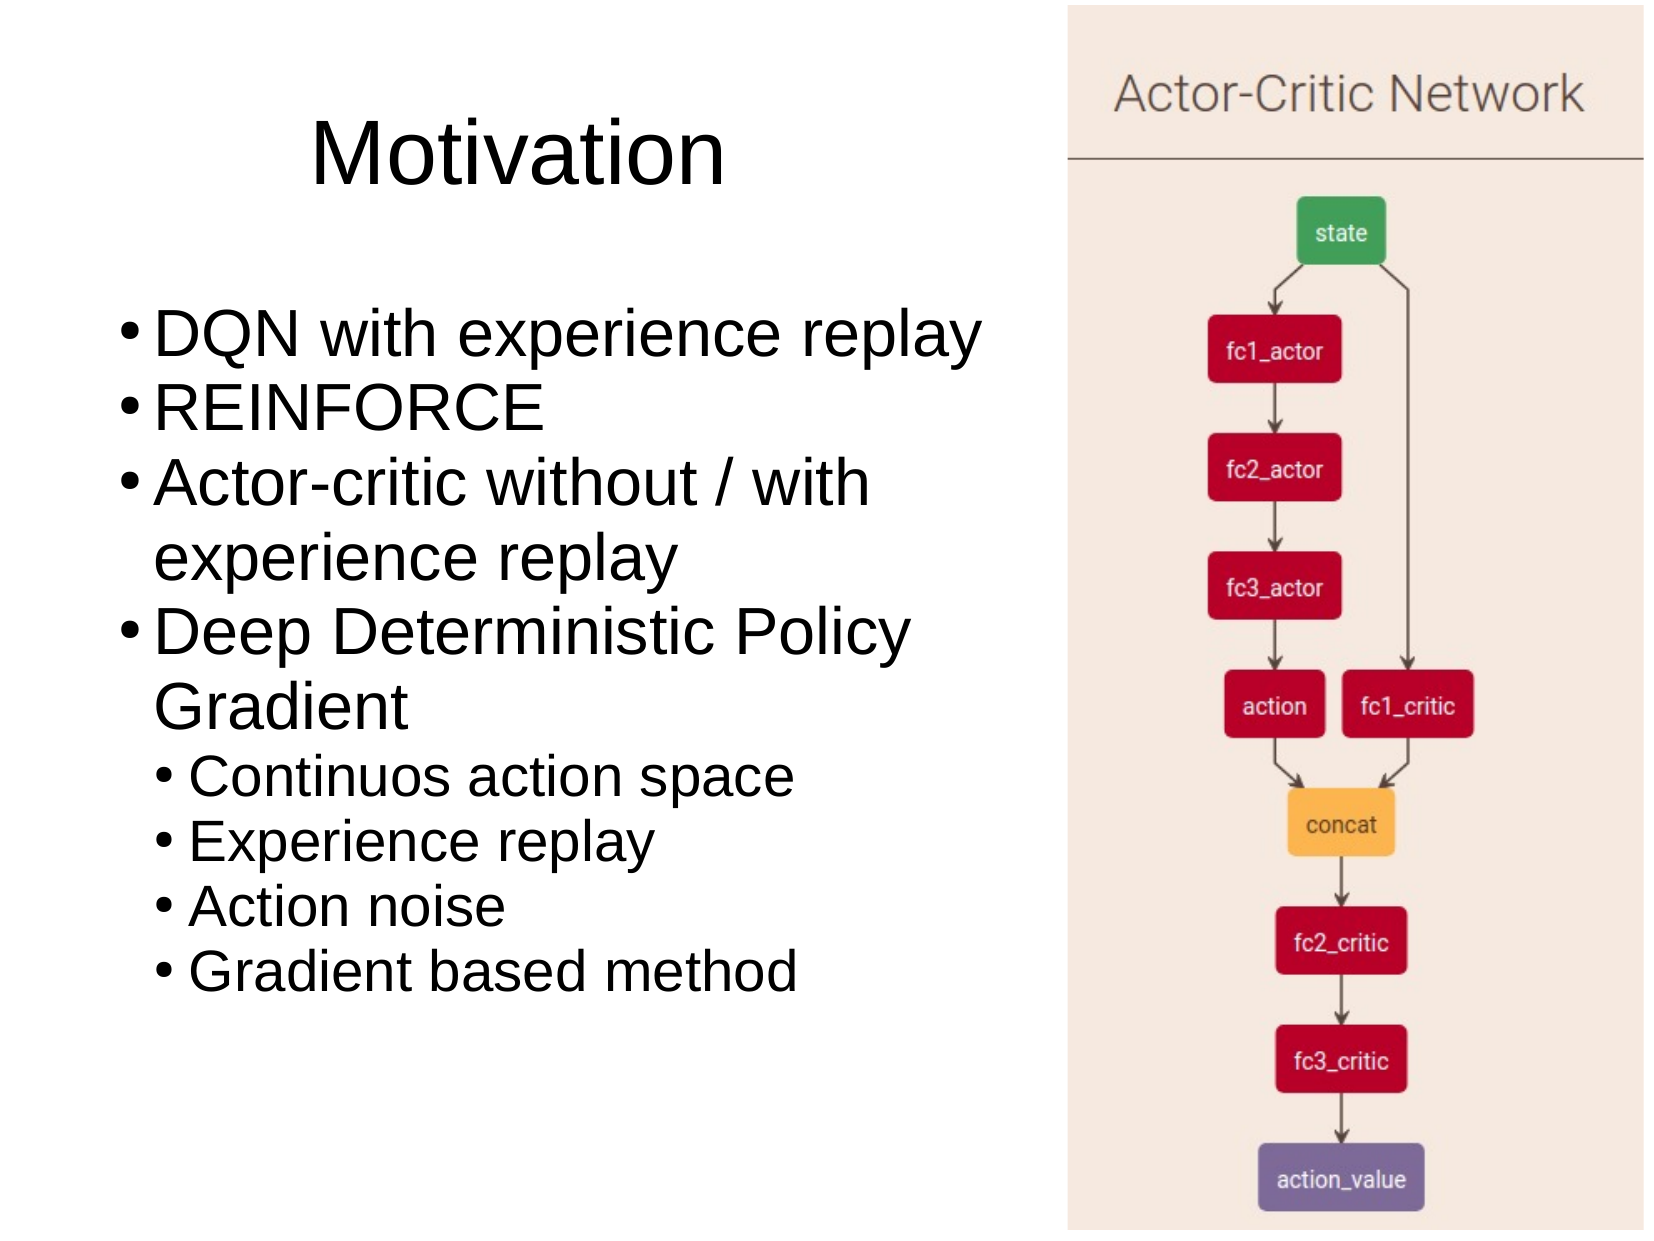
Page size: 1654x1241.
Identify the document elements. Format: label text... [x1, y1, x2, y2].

subtitle DQN with experience replay REINFORCE Actor-critic without / with experience replay Deep Deterministic Policy Gradient Continuos action space Experience replay Action noise Gradient based method [82, 290, 1021, 1010]
picture [1067, 5, 1644, 1231]
title Motivation [82, 49, 956, 257]
